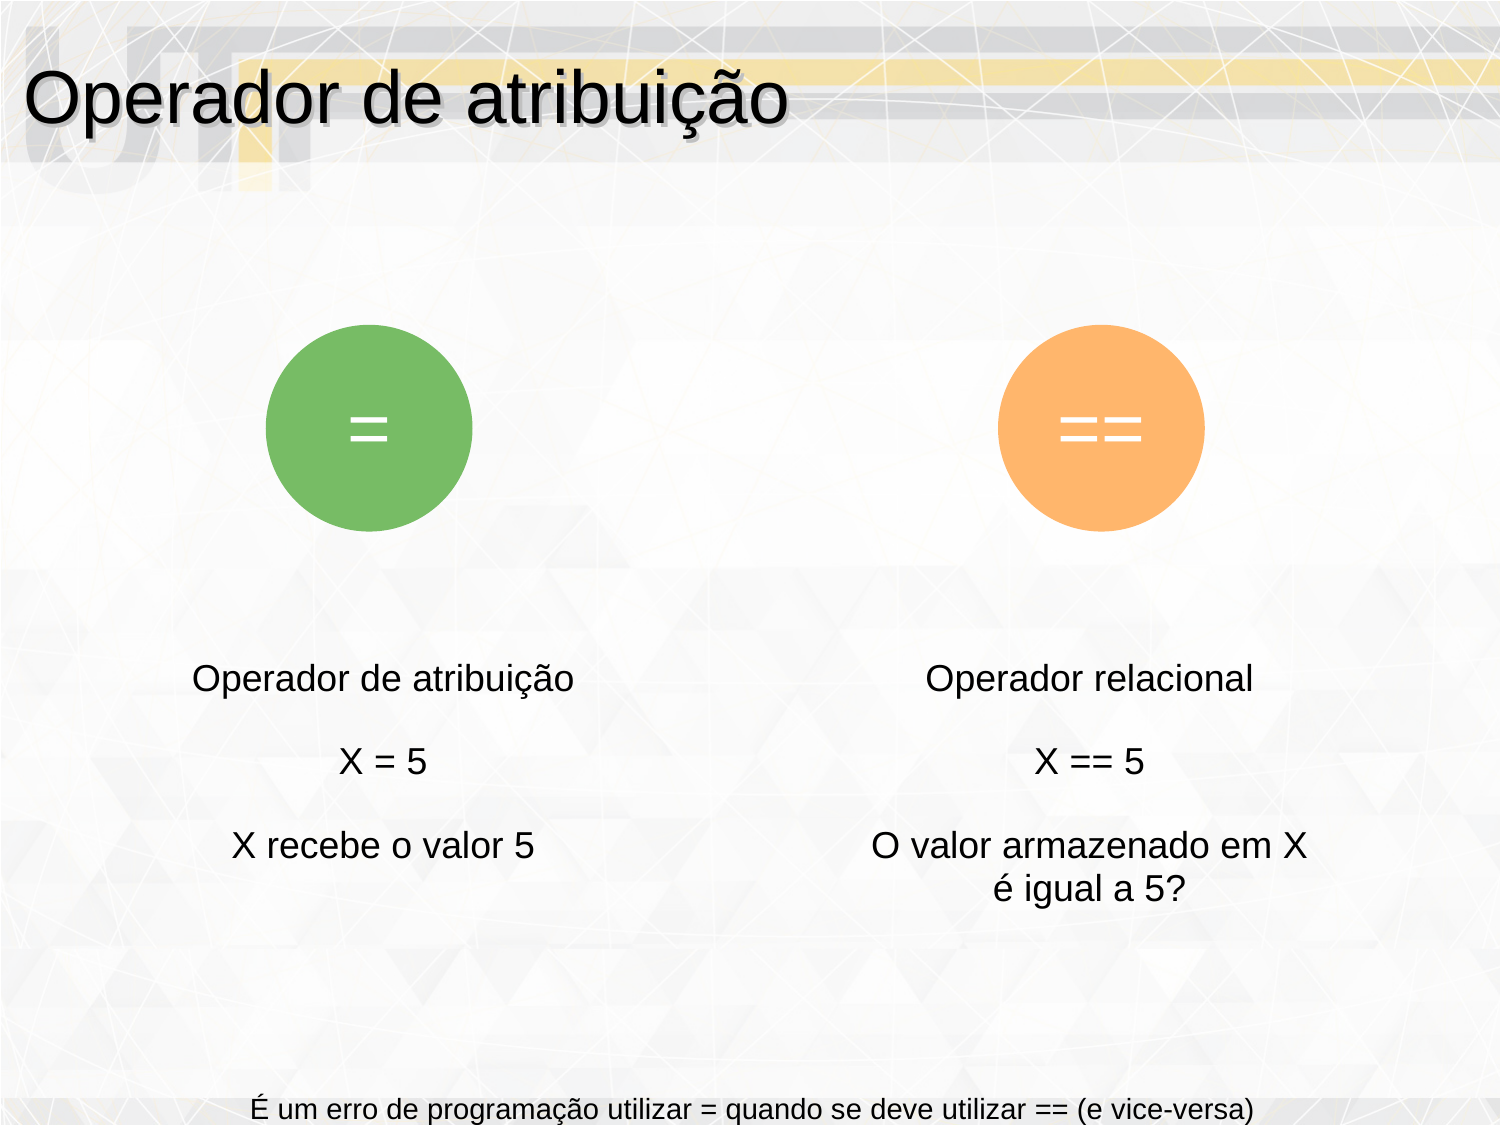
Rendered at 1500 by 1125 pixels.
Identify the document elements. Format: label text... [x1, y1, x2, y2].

text_box Operador de atribuição X = 5 X recebe o valor 5 [177, 649, 590, 875]
text_box == [998, 324, 1205, 532]
text_box É um erro de programação utilizar = quando se deve utilizar == (e vice-versa) [235, 1085, 1271, 1125]
table_cell F [1, 1, 1500, 1125]
title Operador de atribuição [23, 18, 1489, 178]
text_box = [265, 324, 473, 532]
text_box Operador relacional X == 5 O valor armazenado em X é igual a 5? [856, 649, 1329, 917]
